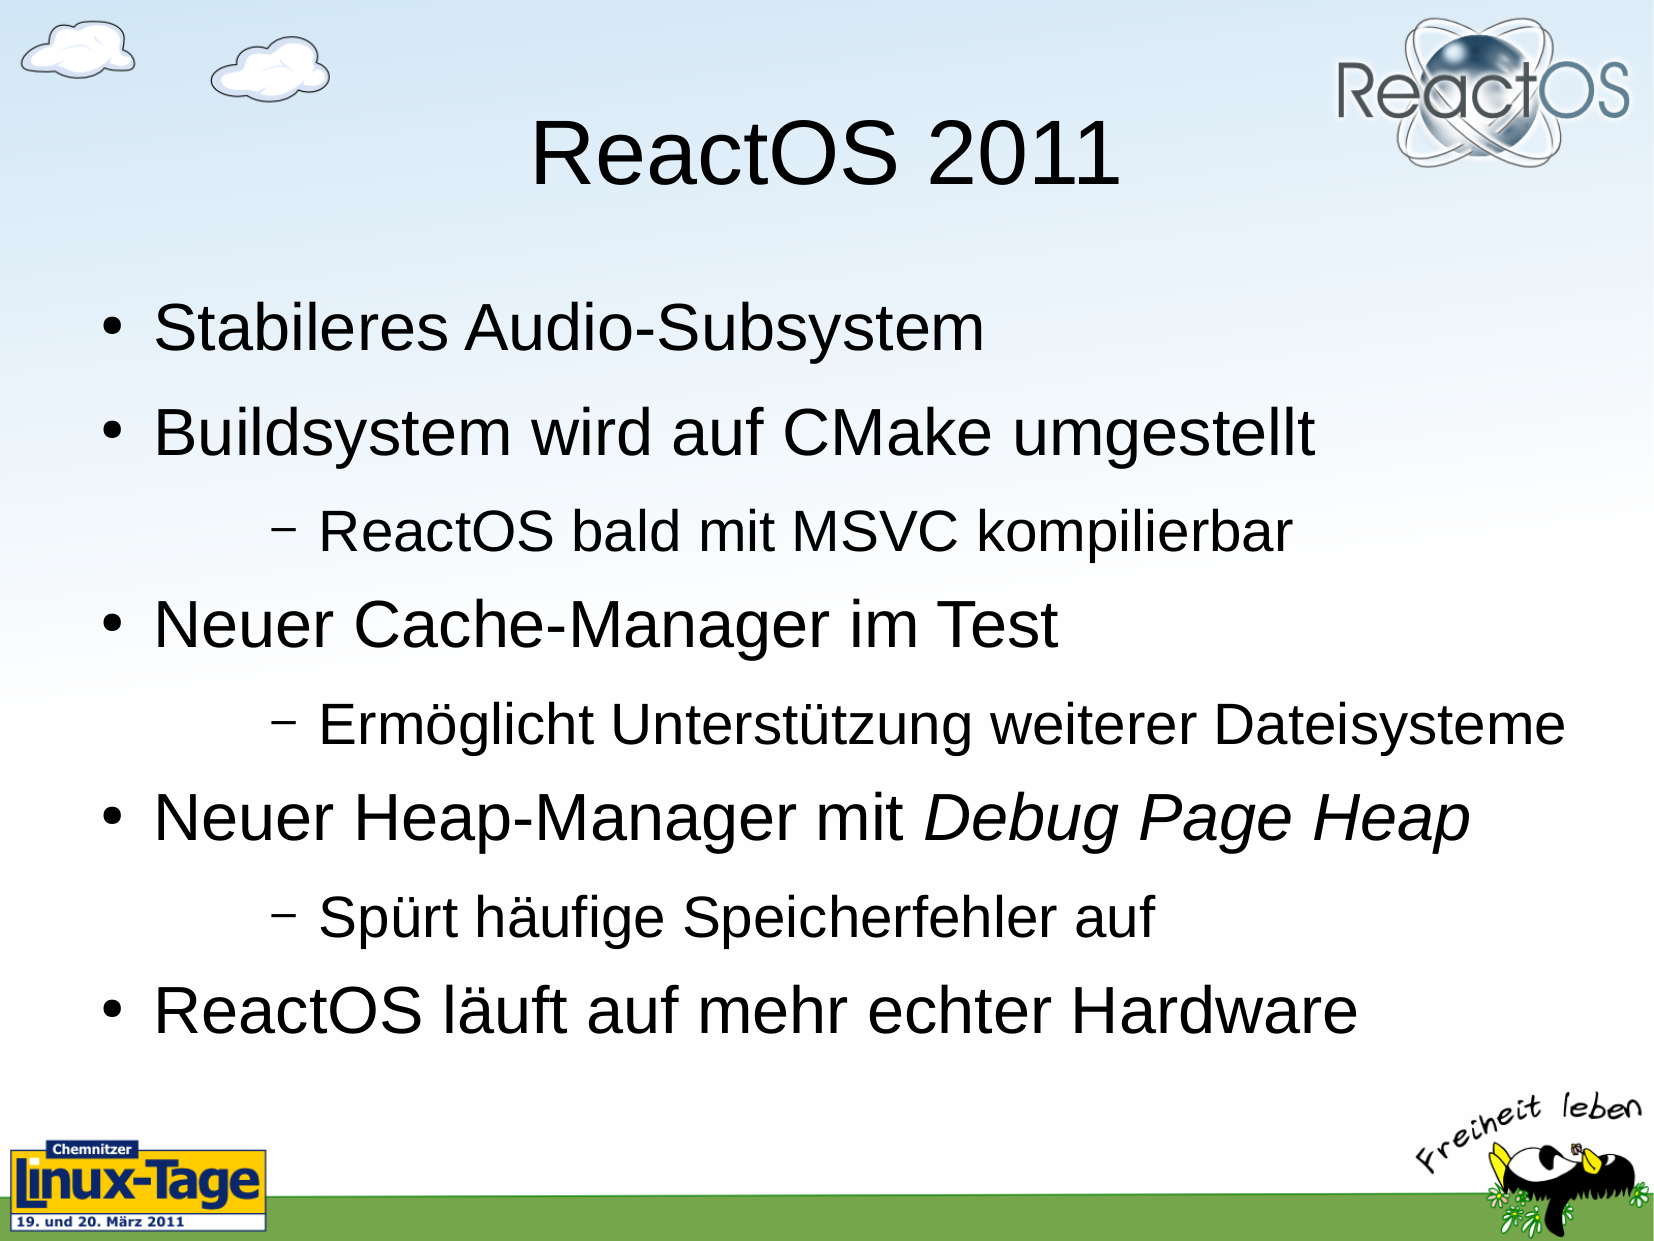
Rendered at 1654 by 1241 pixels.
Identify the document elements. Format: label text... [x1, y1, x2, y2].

title ReactOS 2011 [82, 56, 1571, 250]
list Stabileres Audio-Subsystem Buildsystem wird auf CMake umgestellt ReactOS bald mit MSVC kompilierbar Neuer Cache-Manager im Test Ermöglicht Unterstützung weiterer Dateisysteme Neuer Heap-Manager mit Debug Page Heap Spürt häufige Speicherfehler auf ReactOS läuft auf mehr echter Hardware [82, 290, 1571, 1094]
picture [0, 0, 1654, 1241]
